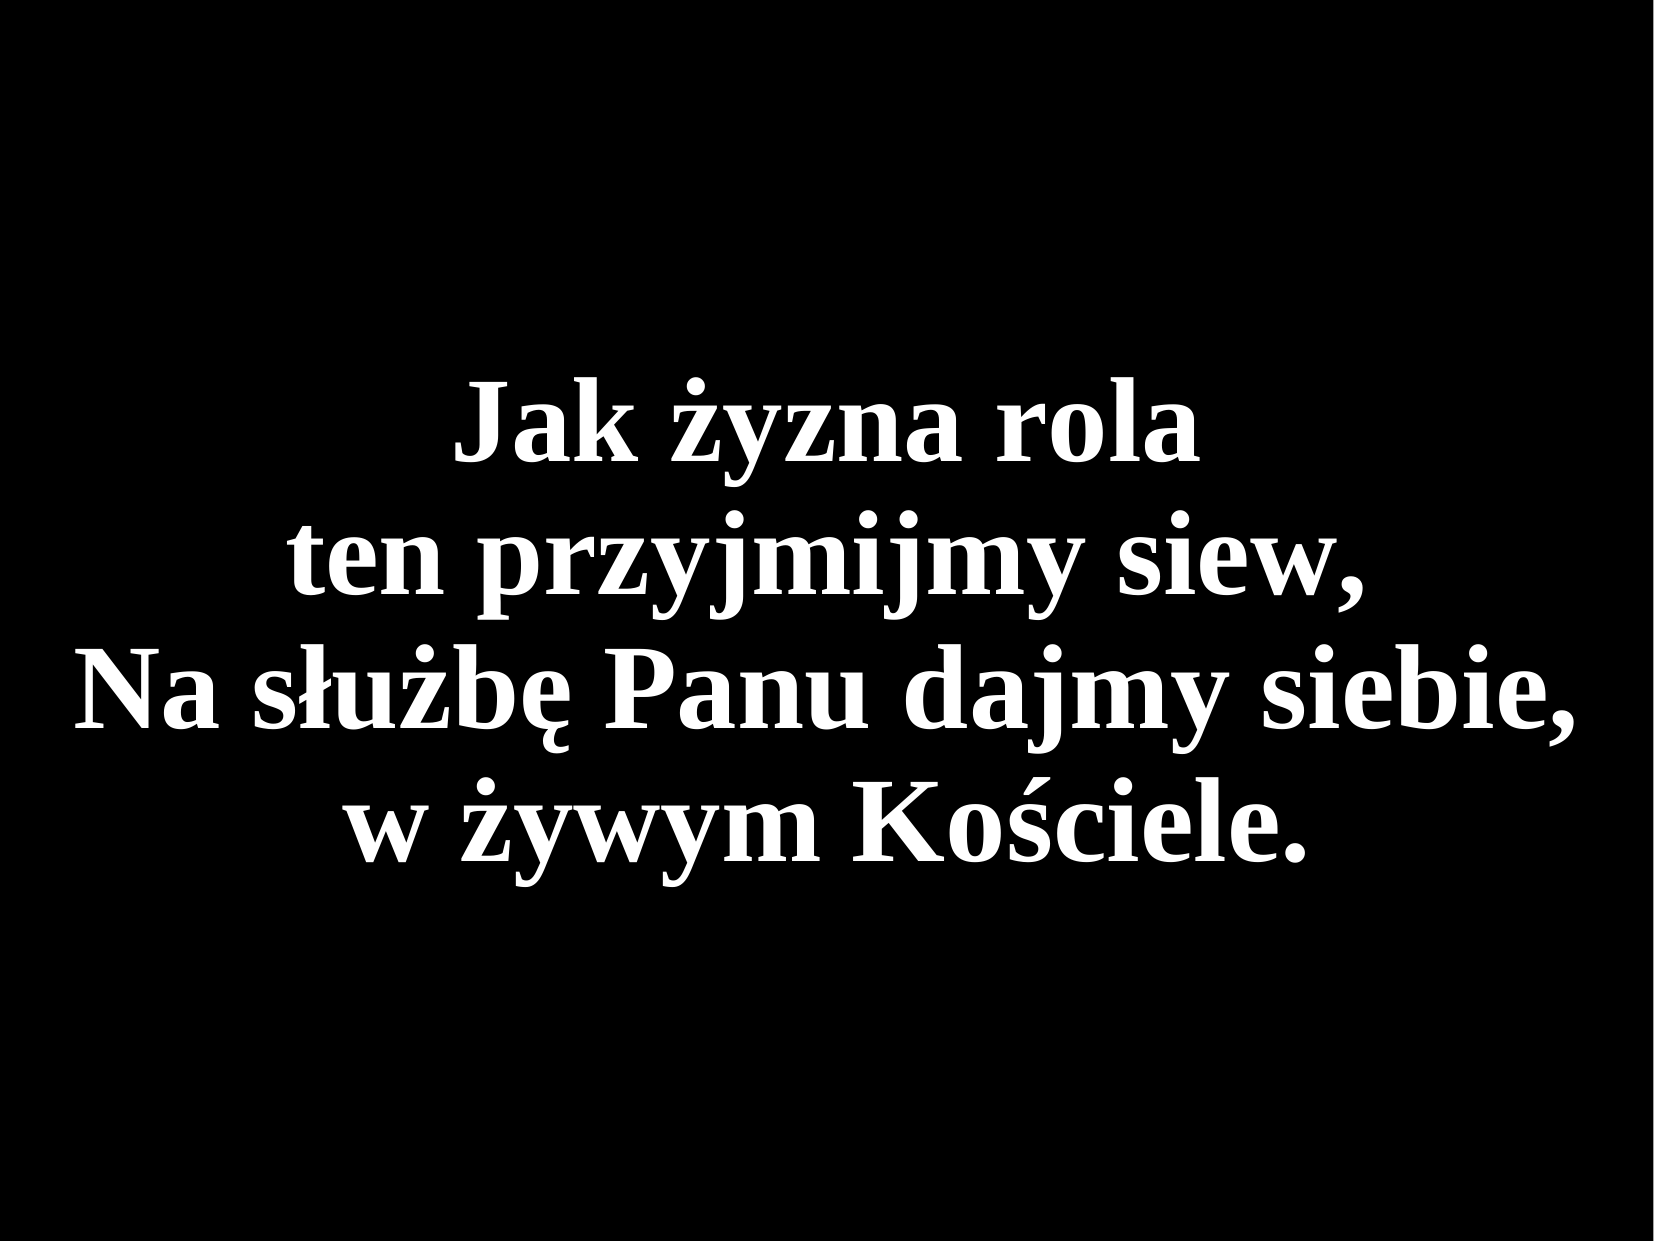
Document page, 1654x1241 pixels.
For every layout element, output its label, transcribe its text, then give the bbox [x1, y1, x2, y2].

title Jak żyzna rola ten przyjmijmy siew, Na służbę Panu dajmy siebie, w żywym Kościele. [0, 0, 1654, 1241]
